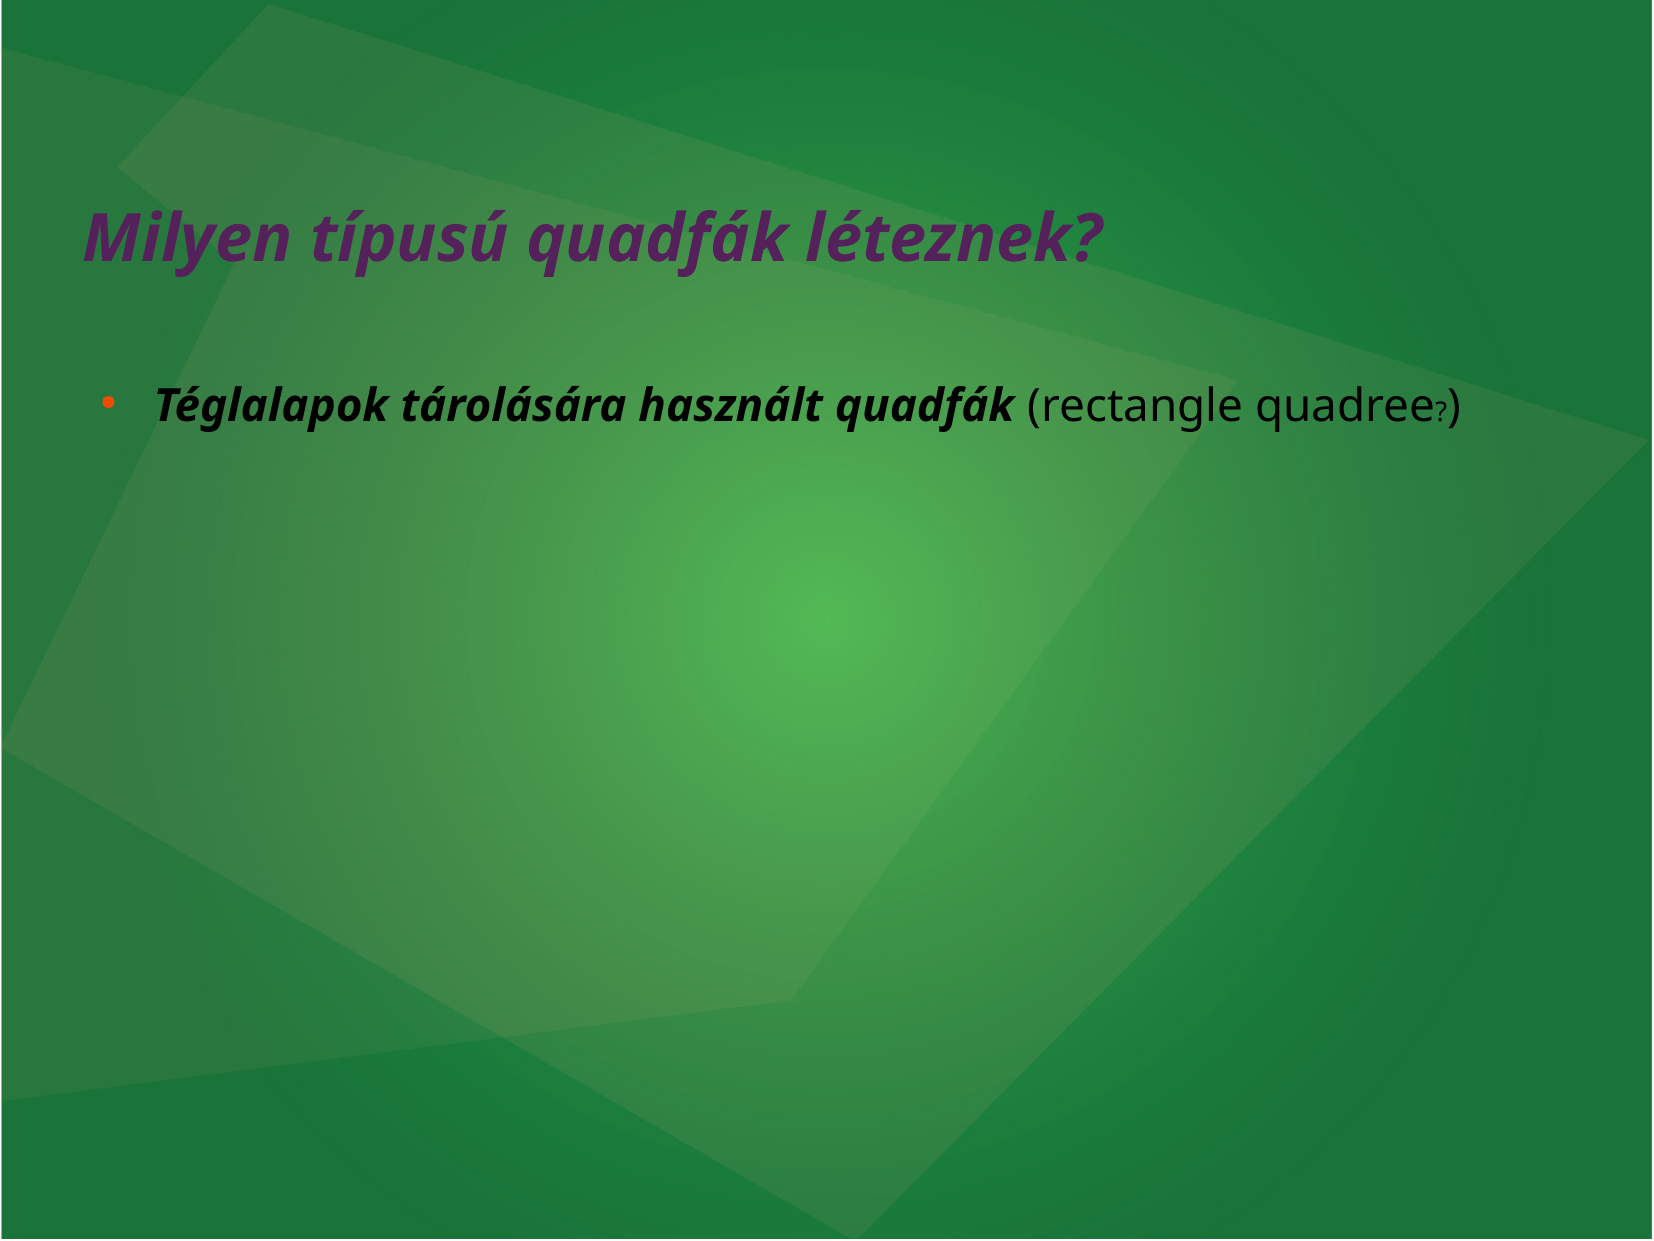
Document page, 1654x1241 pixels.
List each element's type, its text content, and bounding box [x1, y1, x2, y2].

list Téglalapok tárolására használt quadfák (rectangle quadree?) [82, 372, 1571, 1093]
title Milyen típusú quadfák léteznek? [82, 132, 1571, 340]
picture [0, 0, 1652, 1241]
